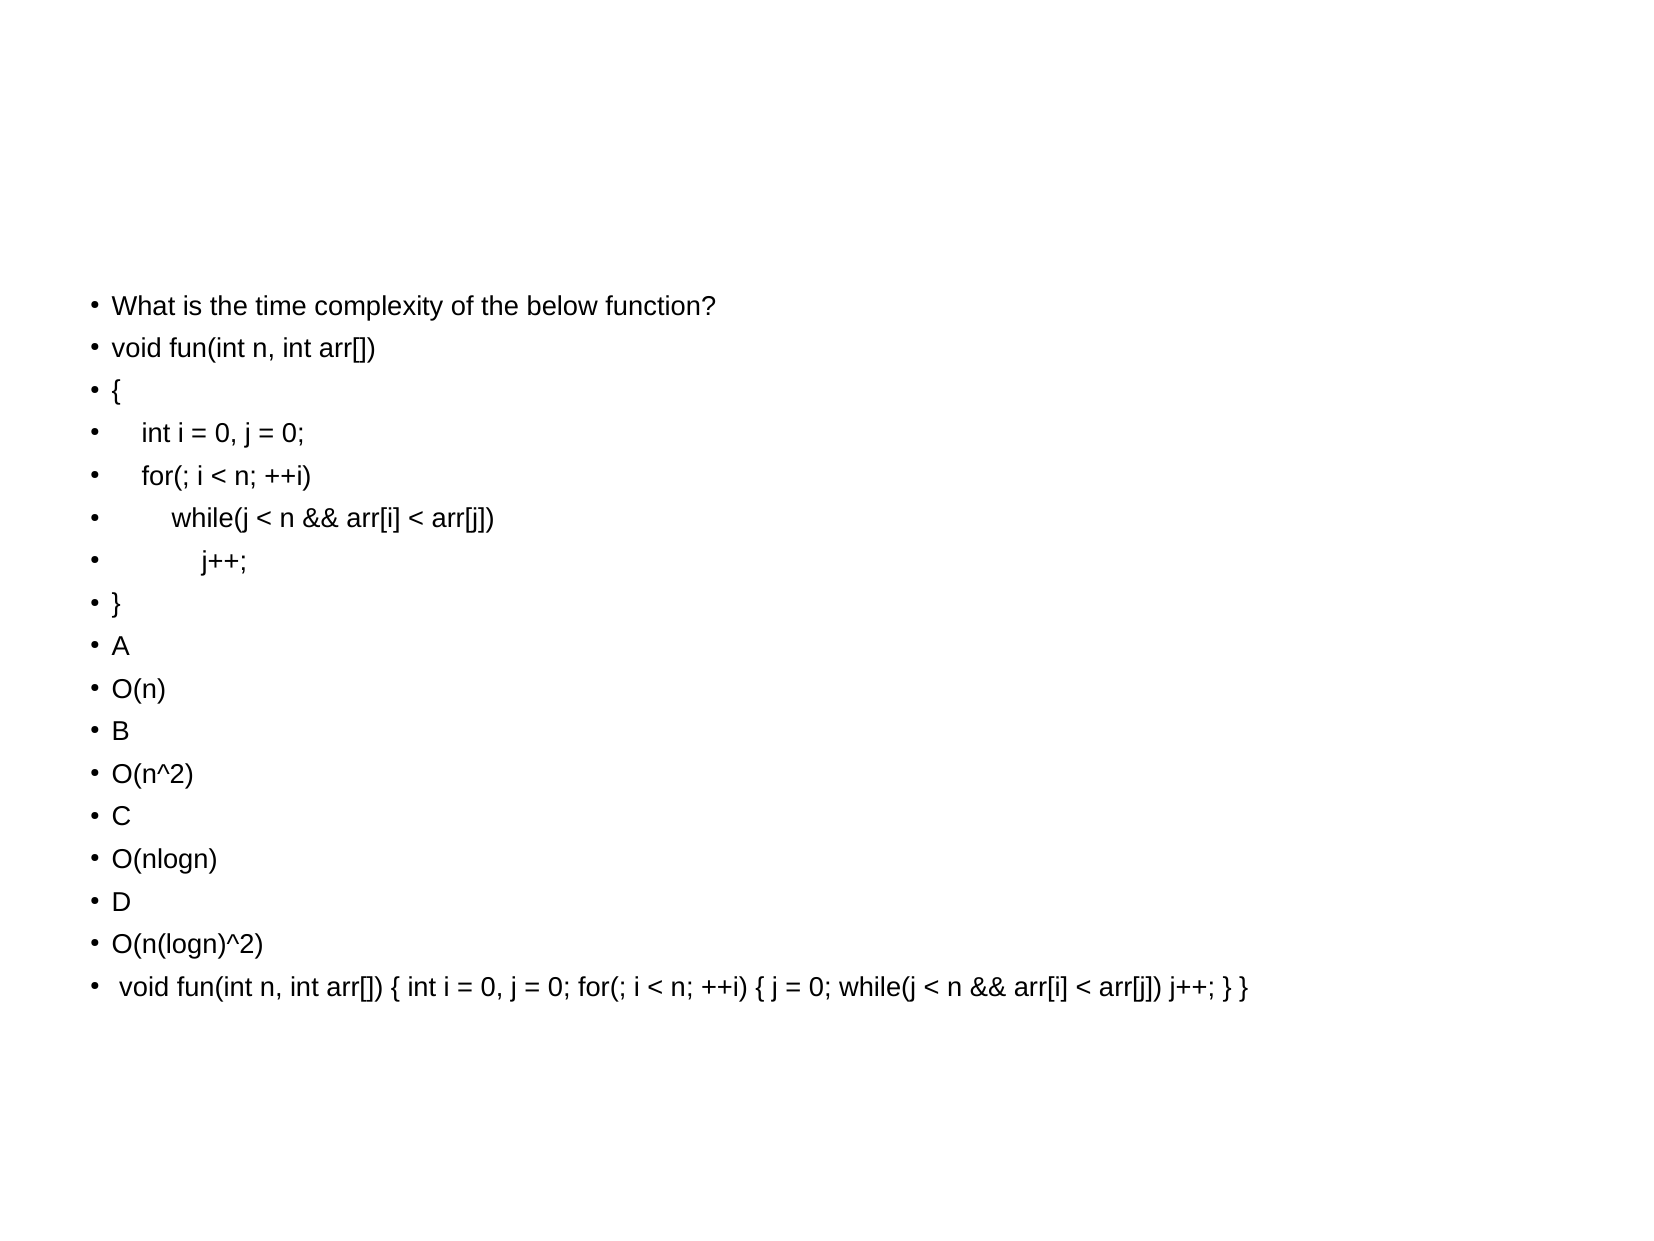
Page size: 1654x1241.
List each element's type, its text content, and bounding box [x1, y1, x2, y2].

list What is the time complexity of the below function? void fun(int n, int arr[]) { int i = 0, j = 0; for(; i < n; ++i) while(j < n && arr[i] < arr[j]) j++; } A O(n) B O(n^2) C O(nlogn) D O(n(logn)^2) void fun(int n, int arr[]) { int i = 0, j = 0; for(; i < n; ++i) { j = 0; while(j < n && arr[i] < arr[j]) j++; } } [82, 290, 1571, 1010]
